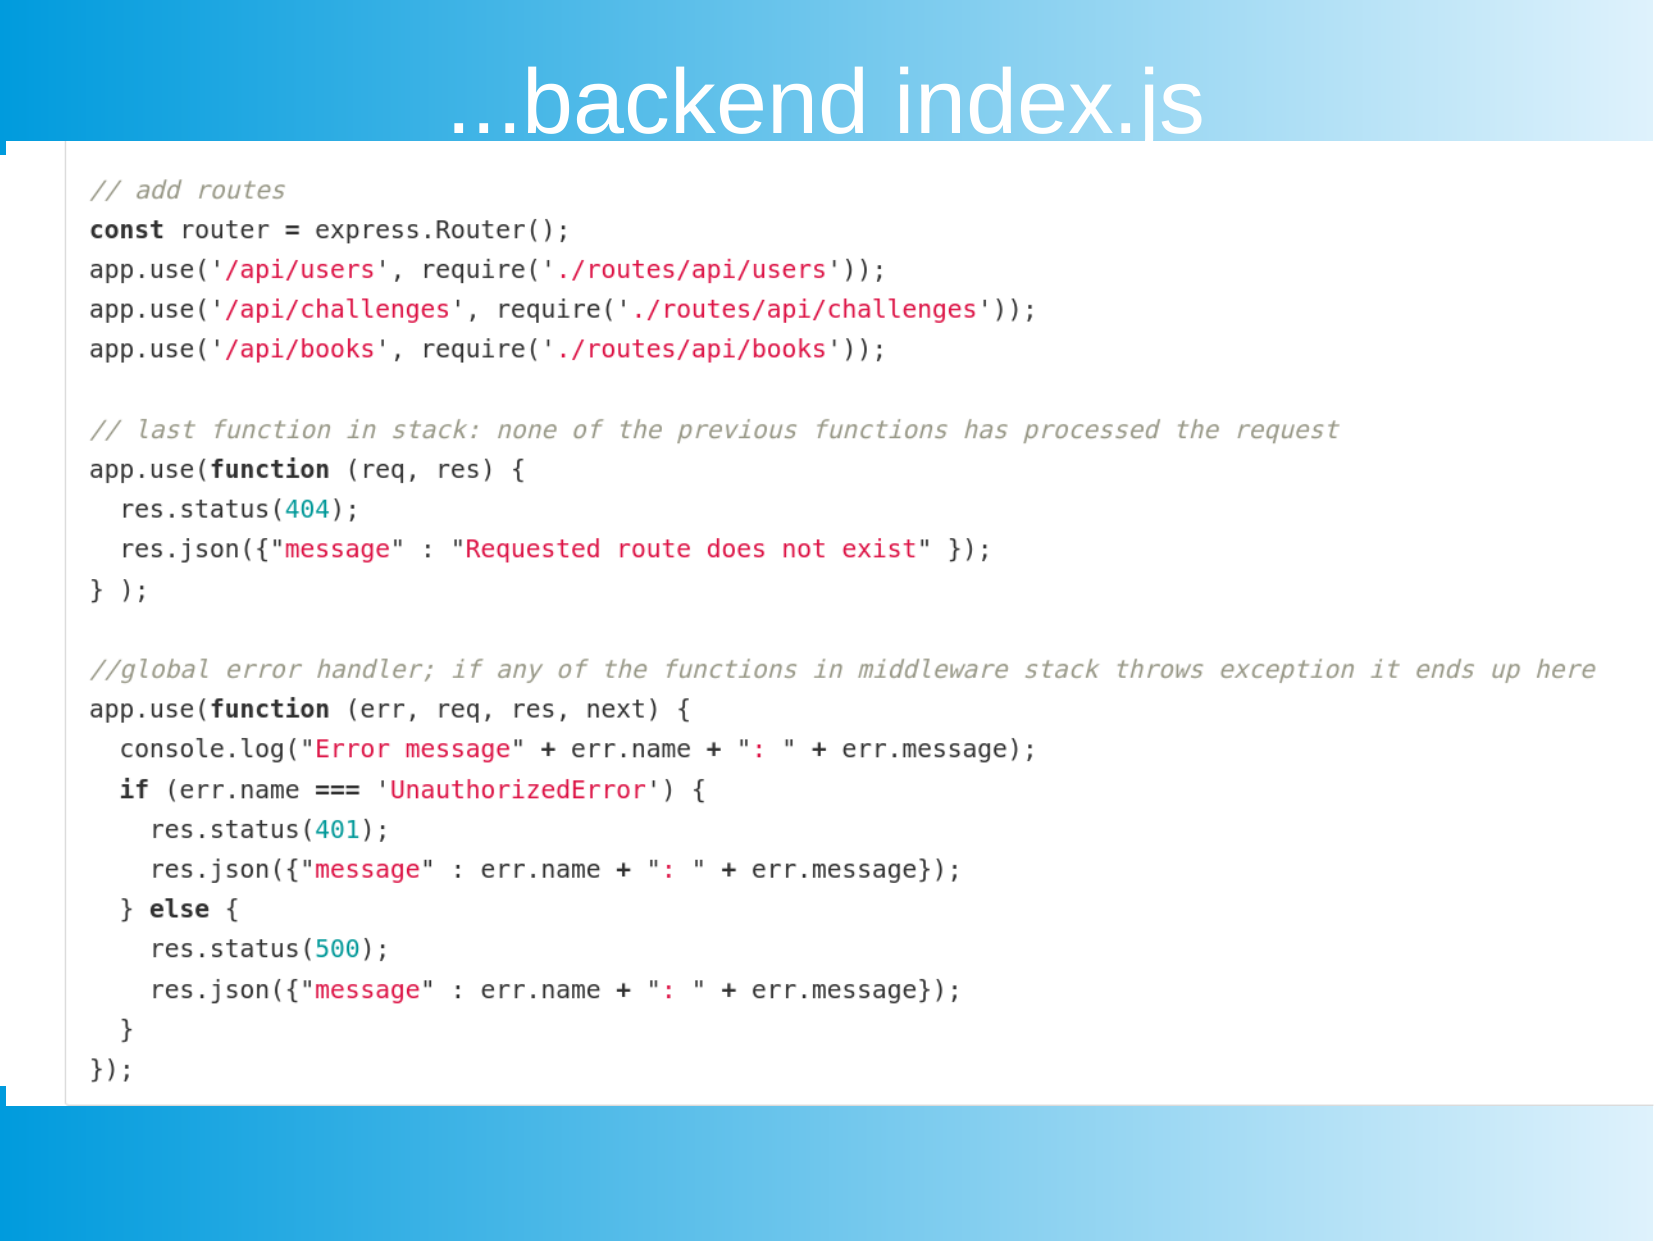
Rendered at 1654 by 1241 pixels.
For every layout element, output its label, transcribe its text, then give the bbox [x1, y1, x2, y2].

title ...backend index.js [82, 49, 1571, 141]
picture [6, 141, 1654, 1241]
